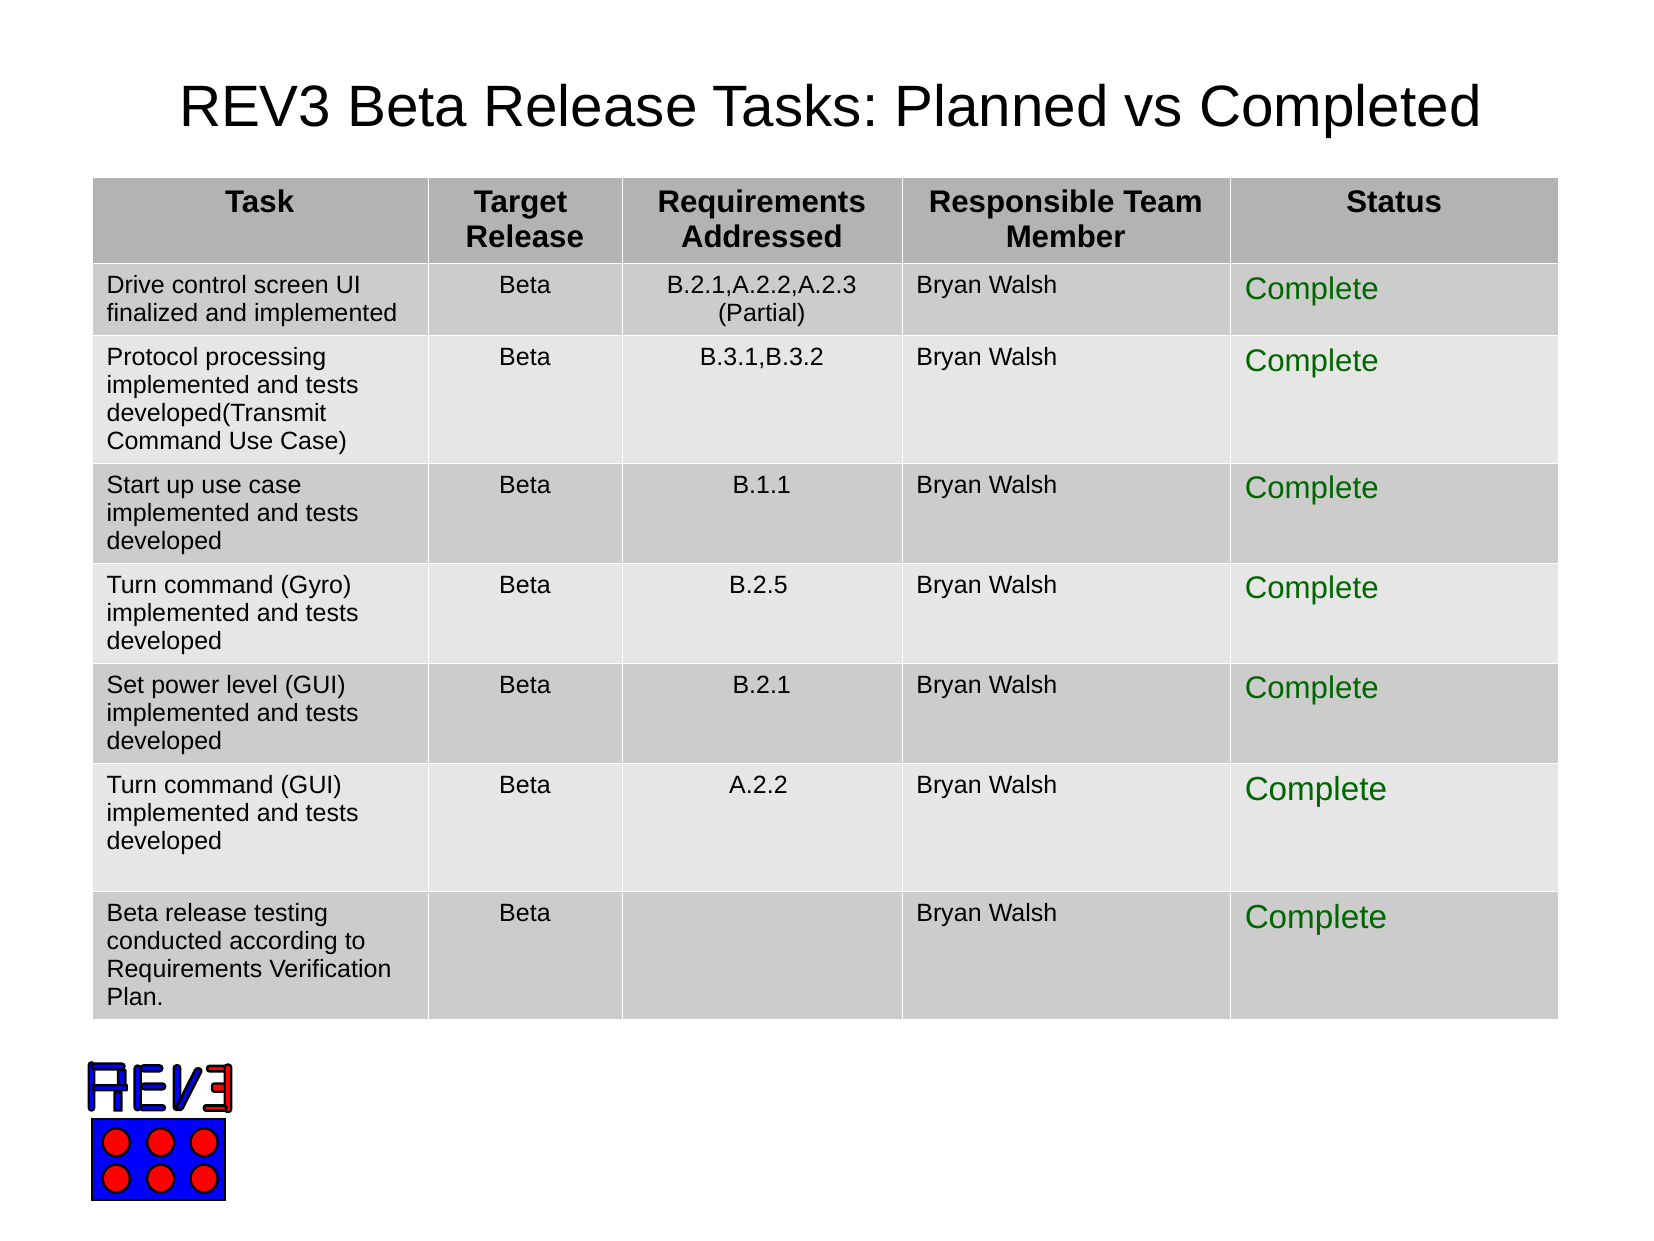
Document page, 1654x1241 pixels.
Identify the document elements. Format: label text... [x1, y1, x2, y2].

table_cell Complete [1231, 764, 1558, 891]
table_header Status [1231, 178, 1558, 263]
table_cell Beta [429, 336, 622, 463]
table_cell Complete [1231, 264, 1558, 335]
table_cell Bryan Walsh [903, 464, 1230, 563]
table_cell Bryan Walsh [903, 664, 1230, 763]
table_cell Turn command (GUI) implemented and tests developed [93, 764, 428, 891]
table_cell Bryan Walsh [903, 336, 1230, 463]
table_cell Bryan Walsh [903, 764, 1230, 891]
table_cell [623, 892, 902, 1019]
table_cell B.1.1 [623, 464, 902, 563]
table_cell Beta release testing conducted according to Requirements Verification Plan. [93, 892, 428, 1019]
table_cell Start up use case implemented and tests developed [93, 464, 428, 563]
table_cell Bryan Walsh [903, 264, 1230, 335]
table_cell Beta [429, 764, 622, 891]
table_header Requirements Addressed [623, 178, 902, 263]
title REV3 Beta Release Tasks: Planned vs Completed [86, 2, 1576, 211]
table_cell Complete [1231, 464, 1558, 563]
table_cell B.2.1 [623, 664, 902, 763]
table_cell Complete [1231, 664, 1558, 763]
table_cell B.2.1,A.2.2,A.2.3 (Partial) [623, 264, 902, 335]
table_cell Beta [429, 664, 622, 763]
table_cell Drive control screen UI finalized and implemented [93, 264, 428, 335]
picture [75, 1050, 241, 1216]
table_cell Complete [1231, 564, 1558, 663]
table_cell A.2.2 [623, 764, 902, 891]
table_cell Turn command (Gyro) implemented and tests developed [93, 564, 428, 663]
table_cell Beta [429, 892, 622, 1019]
table_header Task [93, 178, 428, 263]
table_cell Beta [429, 564, 622, 663]
table_cell Complete [1231, 892, 1558, 1019]
table_cell Beta [429, 464, 622, 563]
table_cell Set power level (GUI) implemented and tests developed [93, 664, 428, 763]
table_cell B.2.5 [623, 564, 902, 663]
table_cell Bryan Walsh [903, 564, 1230, 663]
table_header Target Release [429, 178, 622, 263]
table_cell Bryan Walsh [903, 892, 1230, 1019]
table_cell Complete [1231, 336, 1558, 463]
table_cell Beta [429, 264, 622, 335]
table_header Responsible Team Member [903, 178, 1230, 263]
table_cell Protocol processing implemented and tests developed(Transmit Command Use Case) [93, 336, 428, 463]
table_cell B.3.1,B.3.2 [623, 336, 902, 463]
